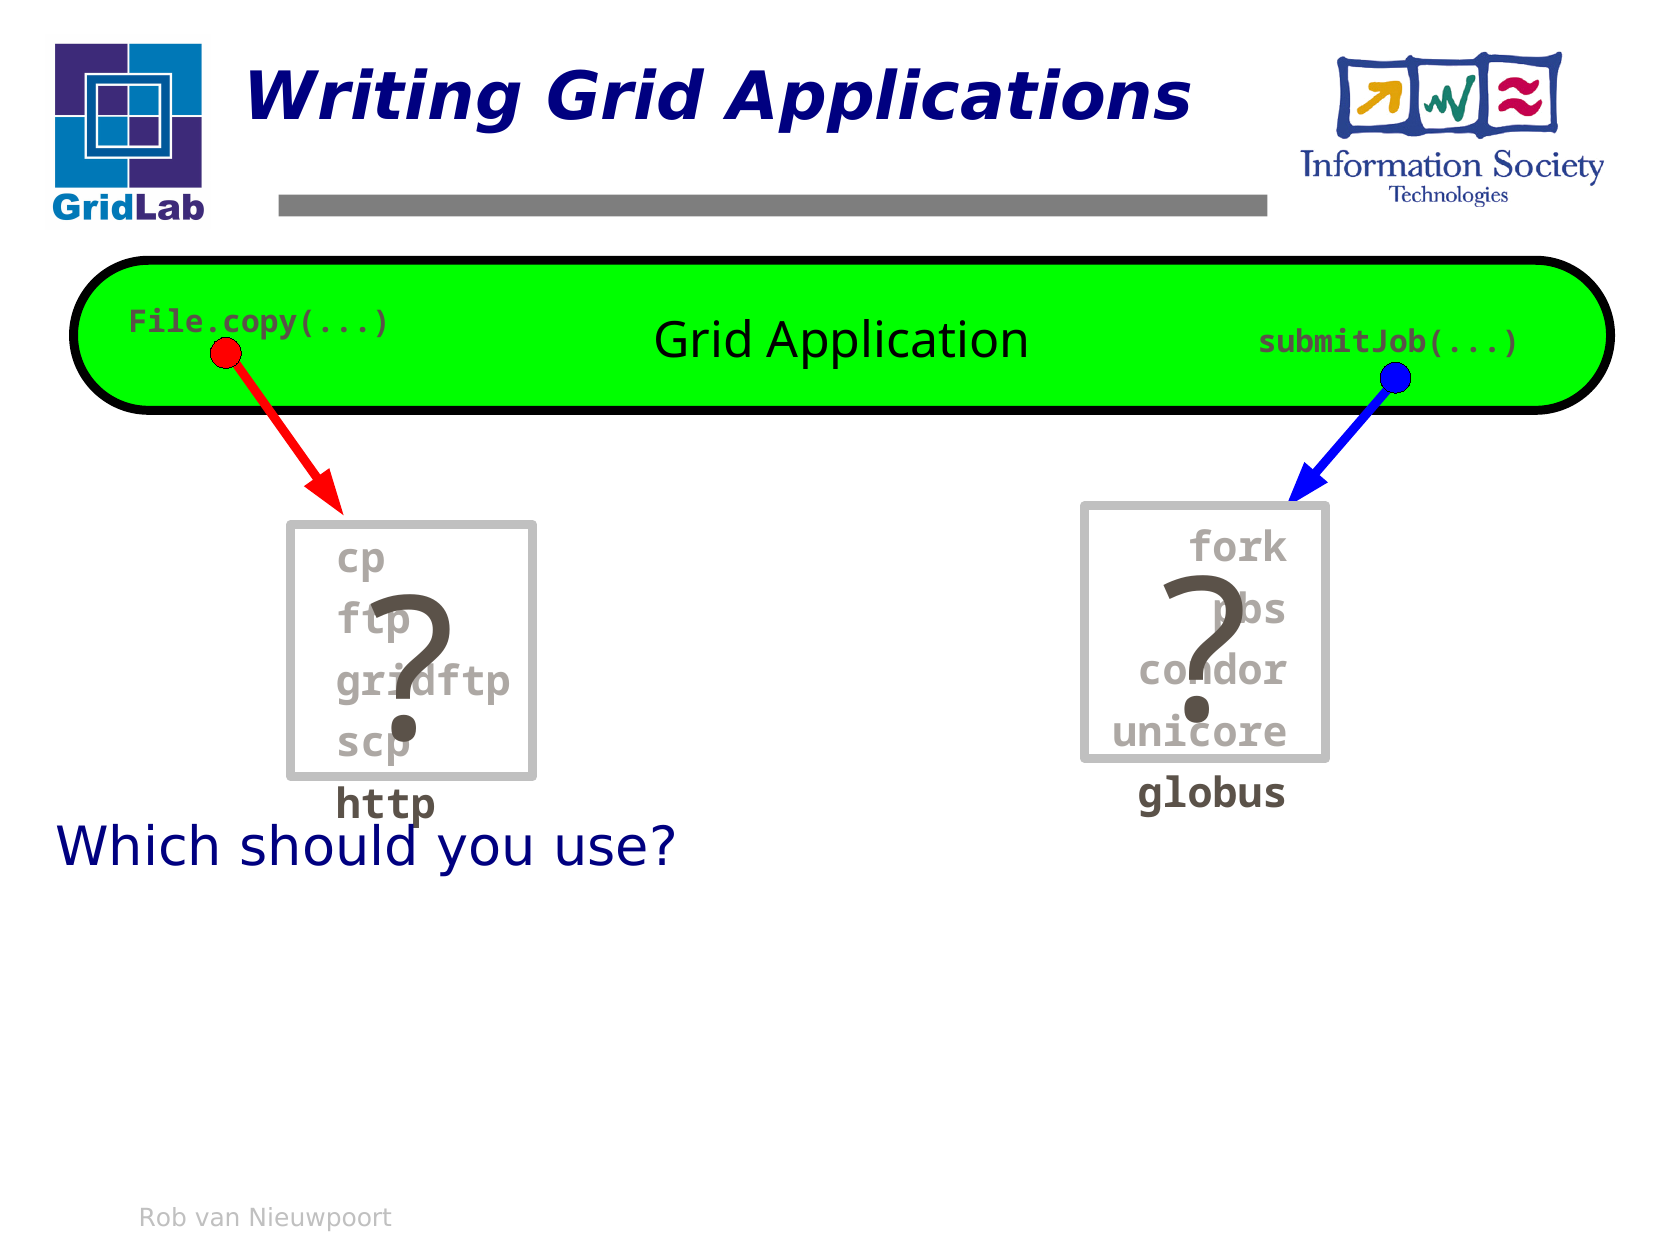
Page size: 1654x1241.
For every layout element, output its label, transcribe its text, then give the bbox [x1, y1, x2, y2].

text_box fork pbs condor unicore globus [1112, 759, 1288, 805]
picture [1293, 34, 1611, 214]
text_box [1380, 362, 1411, 394]
text_box submitJob(...) [1257, 315, 1521, 352]
text_box ? [1084, 505, 1326, 759]
picture [45, 34, 211, 230]
title Writing Grid Applications [243, 0, 1280, 187]
text_box ? [290, 524, 533, 777]
text_box cp ftp gridftp scp http [335, 777, 511, 811]
text_box File.copy(...) [128, 295, 392, 332]
text_box Grid Application [73, 260, 1611, 411]
text_box [210, 337, 242, 369]
list Which should you use? [55, 811, 1599, 1125]
